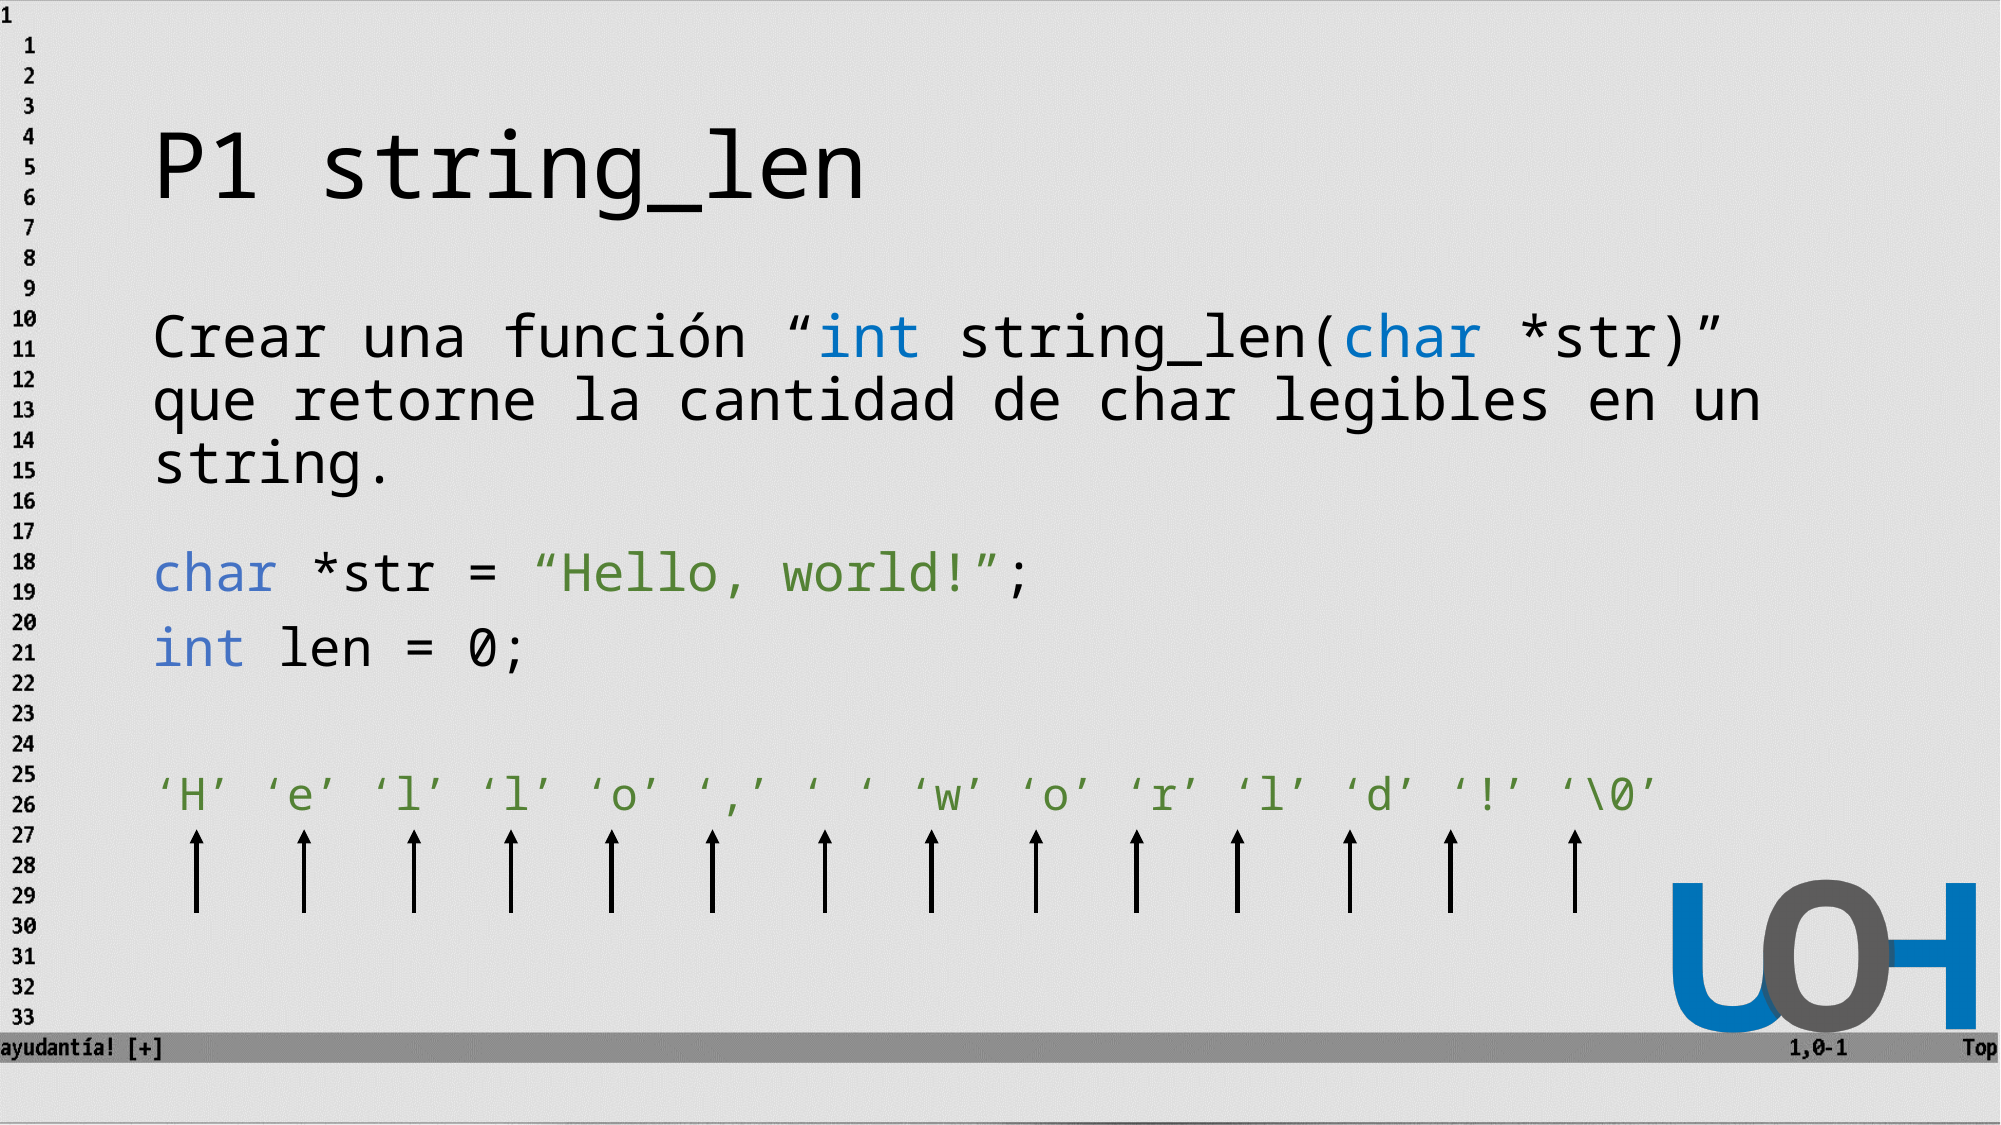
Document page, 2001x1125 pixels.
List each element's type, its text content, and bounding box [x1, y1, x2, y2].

picture [0, 0, 2001, 1125]
text_box char *str = “Hello, world!”; int len = 0; ‘H’ ‘e’ ‘l’ ‘l’ ‘o’ ‘,’ ‘ ‘ ‘w’ ‘o’ ‘r’ ‘l’ ‘d’ ‘!’ ‘\0’ [137, 456, 1863, 830]
title P1 string_len [137, 59, 1863, 278]
list Crear una función “int string_len(char *str)” que retorne la cantidad de char legibles en un string. [137, 299, 1863, 454]
